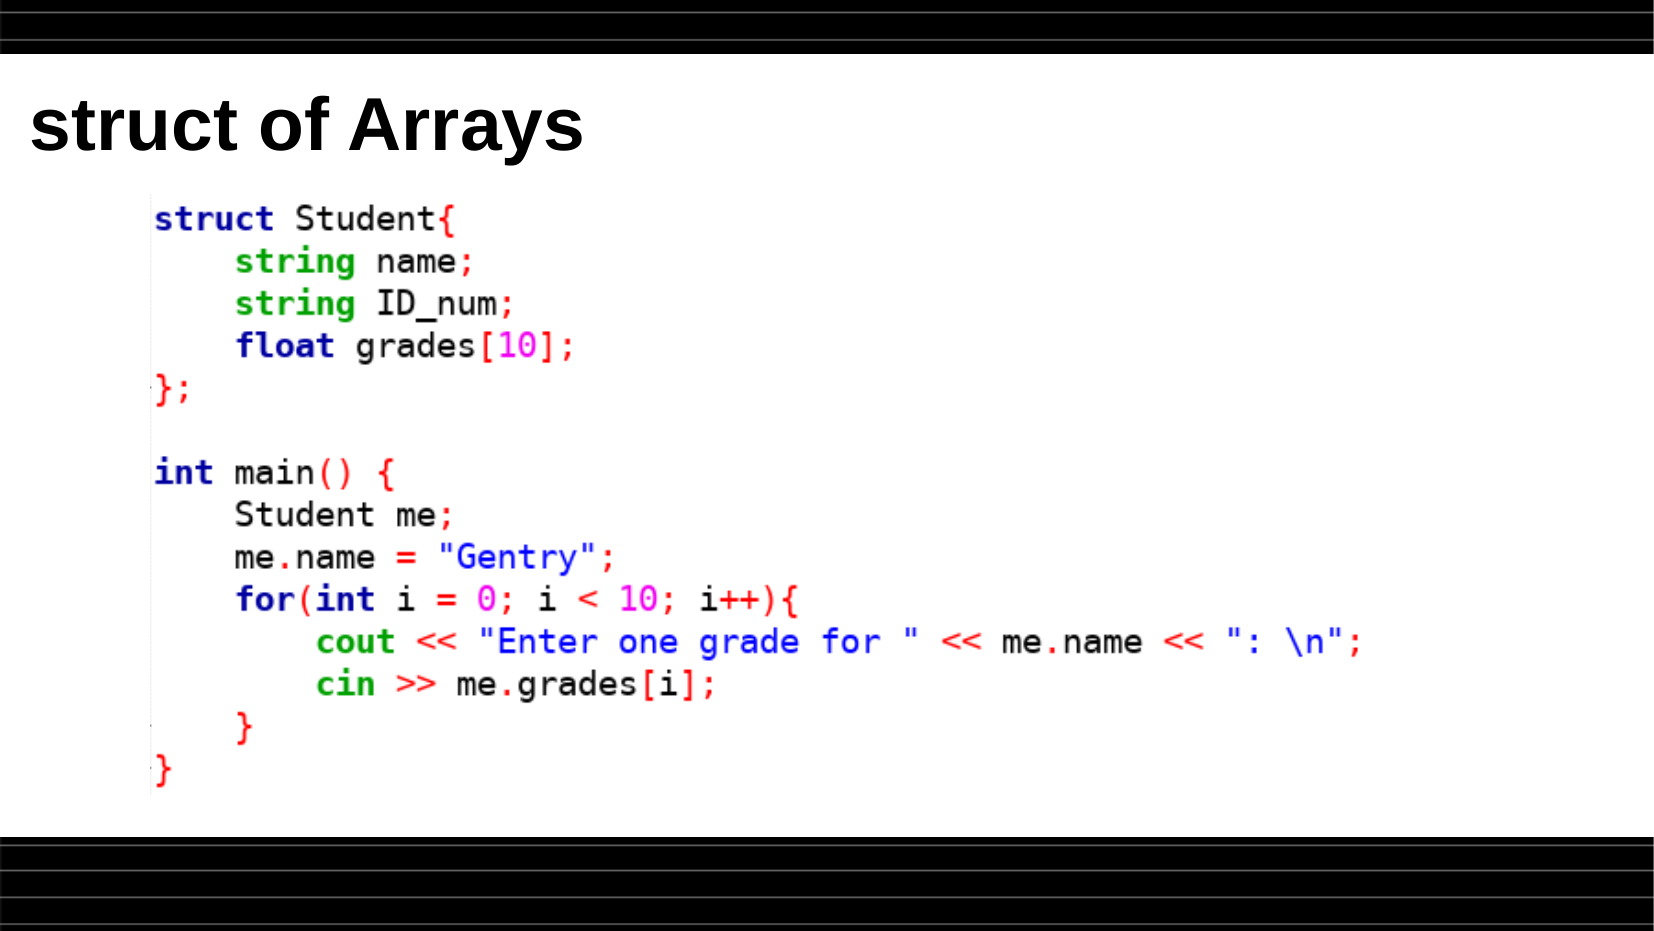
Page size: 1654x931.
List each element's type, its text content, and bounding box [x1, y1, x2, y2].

picture [150, 194, 1380, 796]
picture [0, 837, 1654, 931]
text_box struct of Arrays [15, 75, 1546, 174]
picture [0, 0, 1654, 54]
